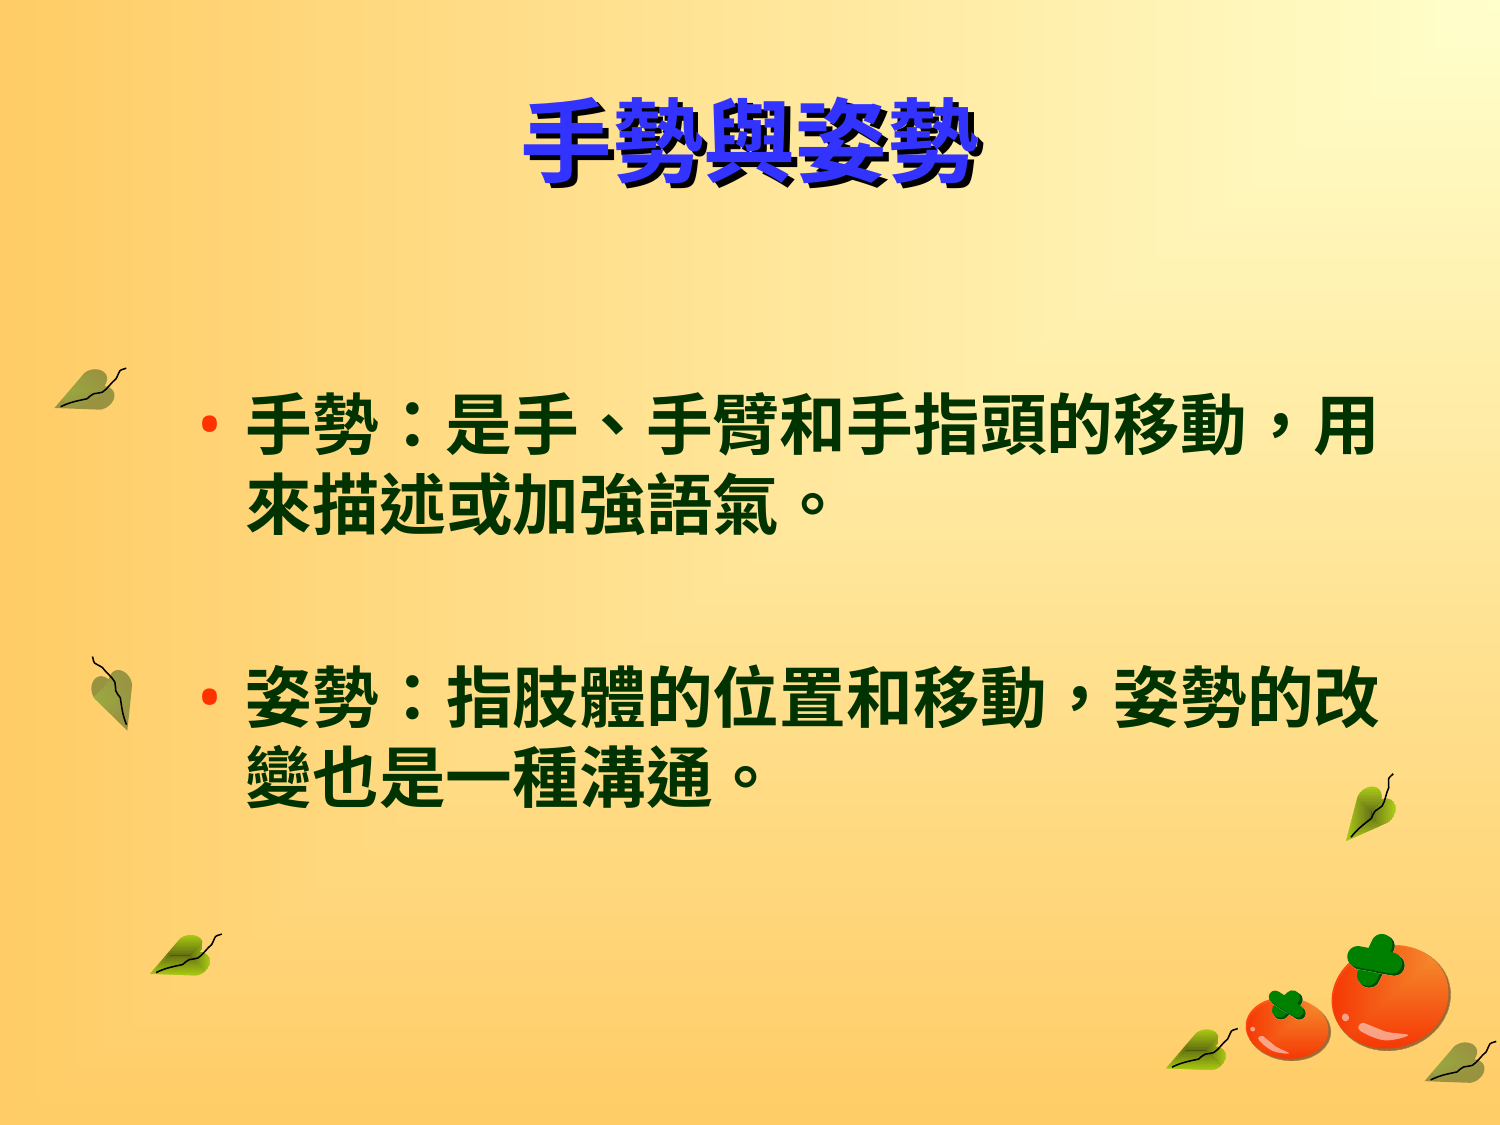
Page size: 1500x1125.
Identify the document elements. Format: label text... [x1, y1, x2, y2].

picture [0, 0, 1500, 1125]
title 手勢與姿勢 [75, 45, 1426, 233]
list 手勢：是手、手臂和手指頭的移動，用來描述或加強語氣。 姿勢：指肢體的位置和移動，姿勢的改變也是一種溝通。 [174, 375, 1413, 888]
